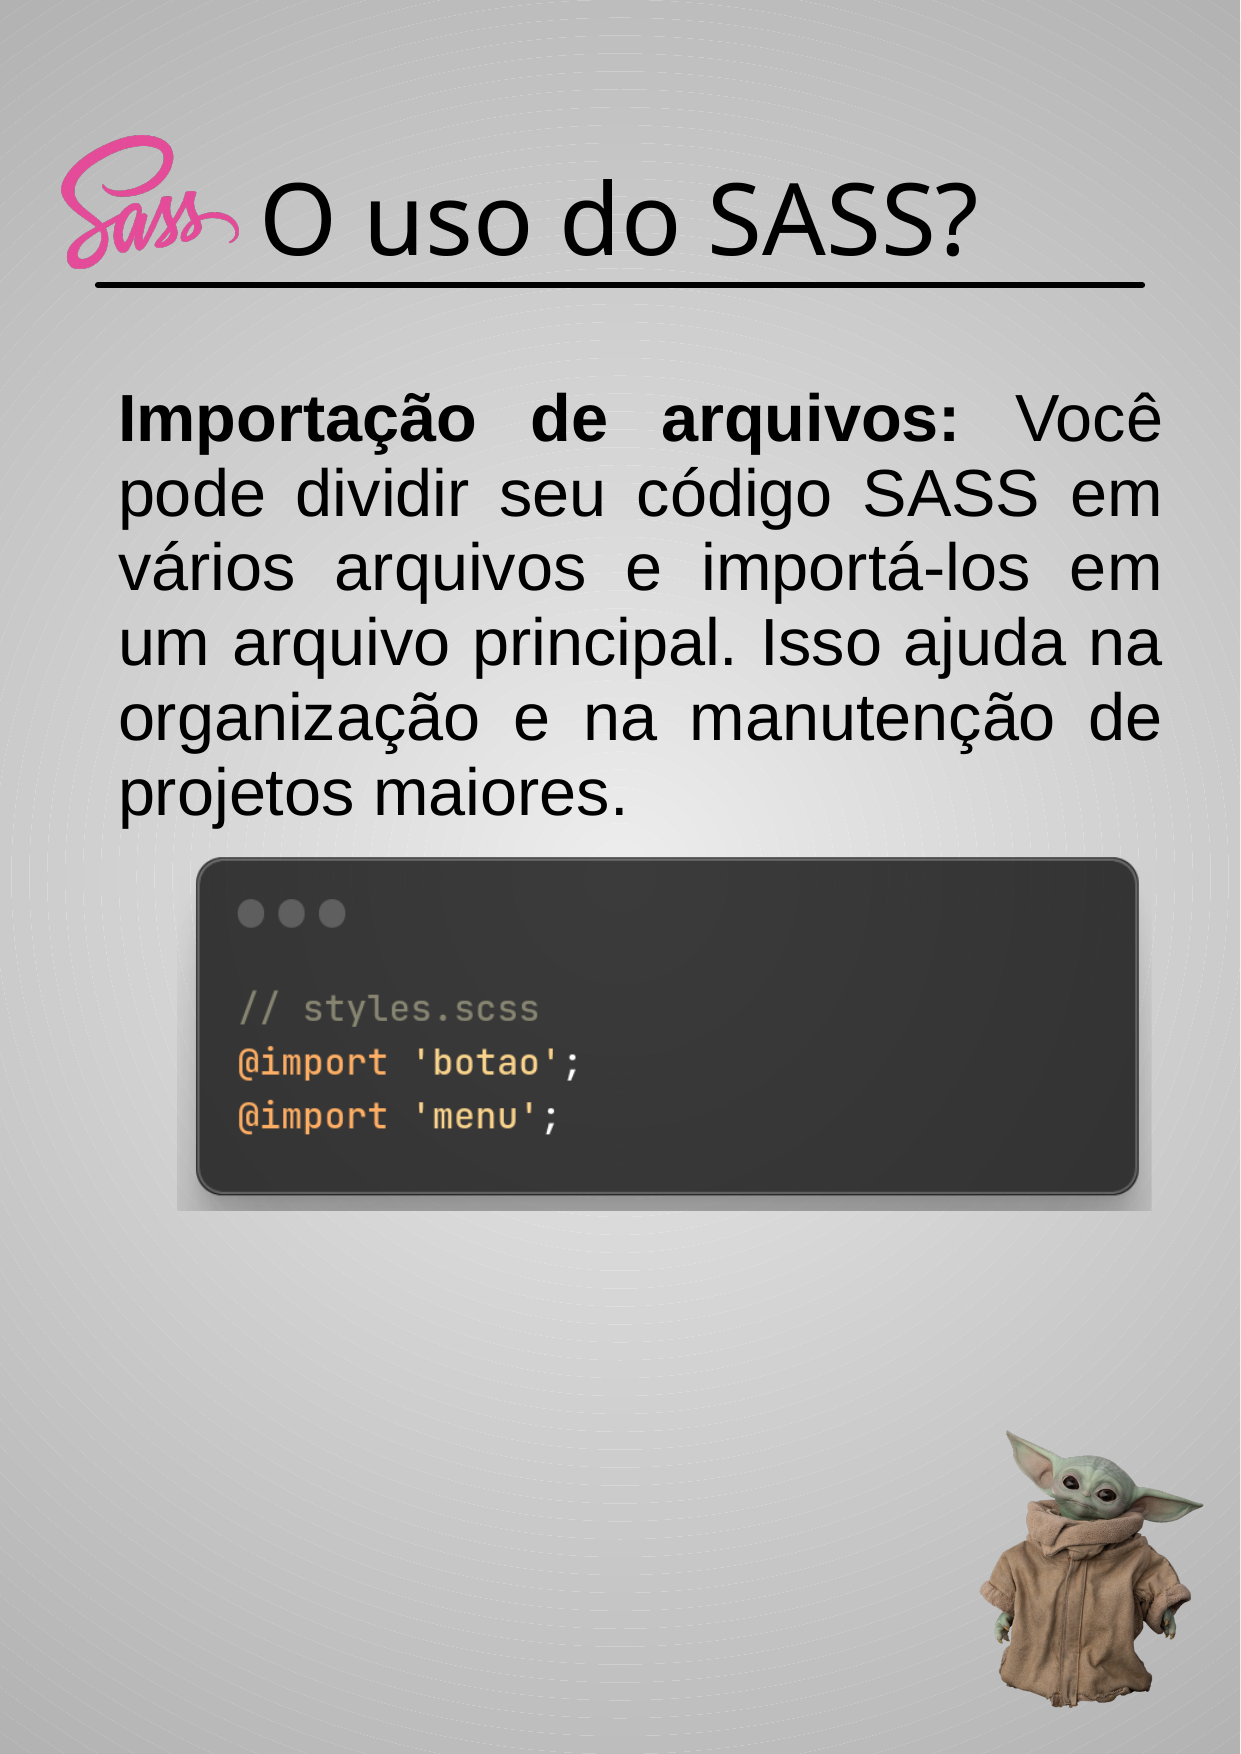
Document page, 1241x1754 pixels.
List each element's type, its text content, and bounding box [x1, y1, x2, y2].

picture [177, 856, 1152, 1211]
picture [61, 135, 239, 269]
picture [972, 1420, 1211, 1713]
title O uso do SASS? [61, 69, 1178, 363]
list Importação de arquivos: Você pode dividir seu código SASS em vários arquivos e importá-los em um arquivo principal. Isso ajuda na organização e na manutenção de projetos maiores. [47, 380, 1164, 1625]
